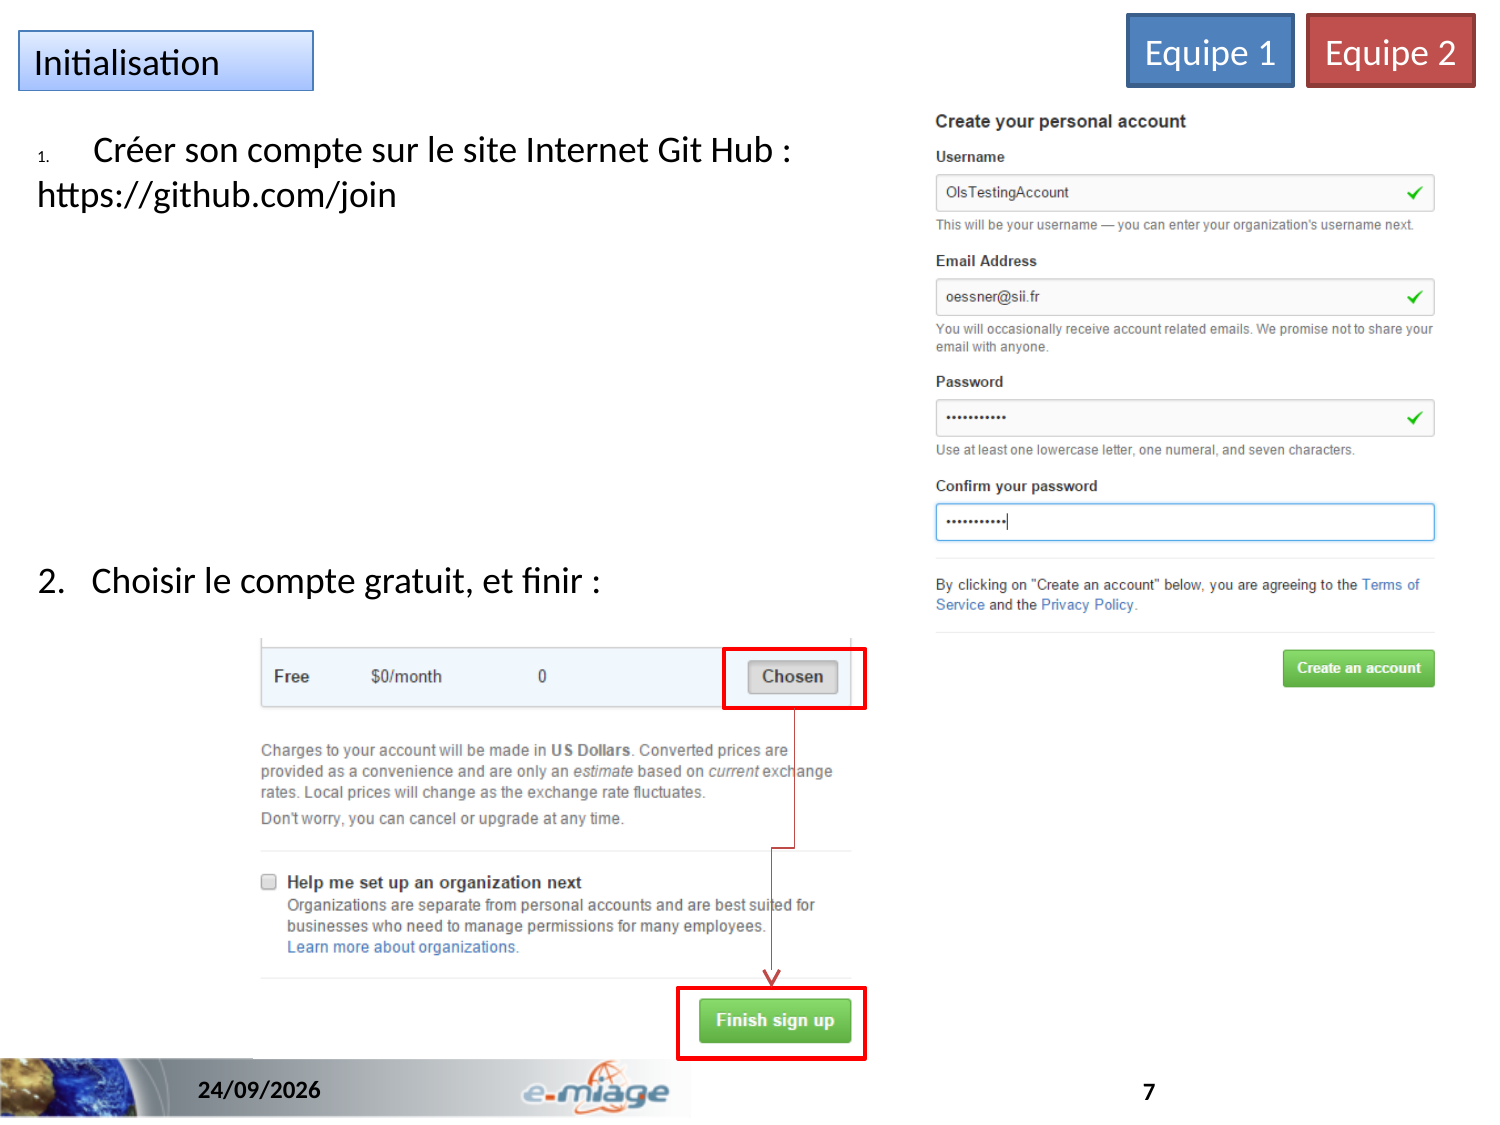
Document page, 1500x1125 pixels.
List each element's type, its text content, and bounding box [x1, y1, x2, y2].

text_box Equipe 1 [1127, 14, 1294, 86]
picture [0, 638, 866, 1118]
picture [680, 990, 863, 1056]
text_box Equipe 2 [1308, 14, 1474, 86]
text_box 2. Choisir le compte gratuit, et finir : [22, 549, 617, 609]
picture [927, 101, 1456, 704]
text_box Initialisation [18, 30, 313, 91]
text_box Créer son compte sur le site Internet Git Hub : https://github.com/join [22, 117, 808, 223]
picture [726, 651, 863, 706]
